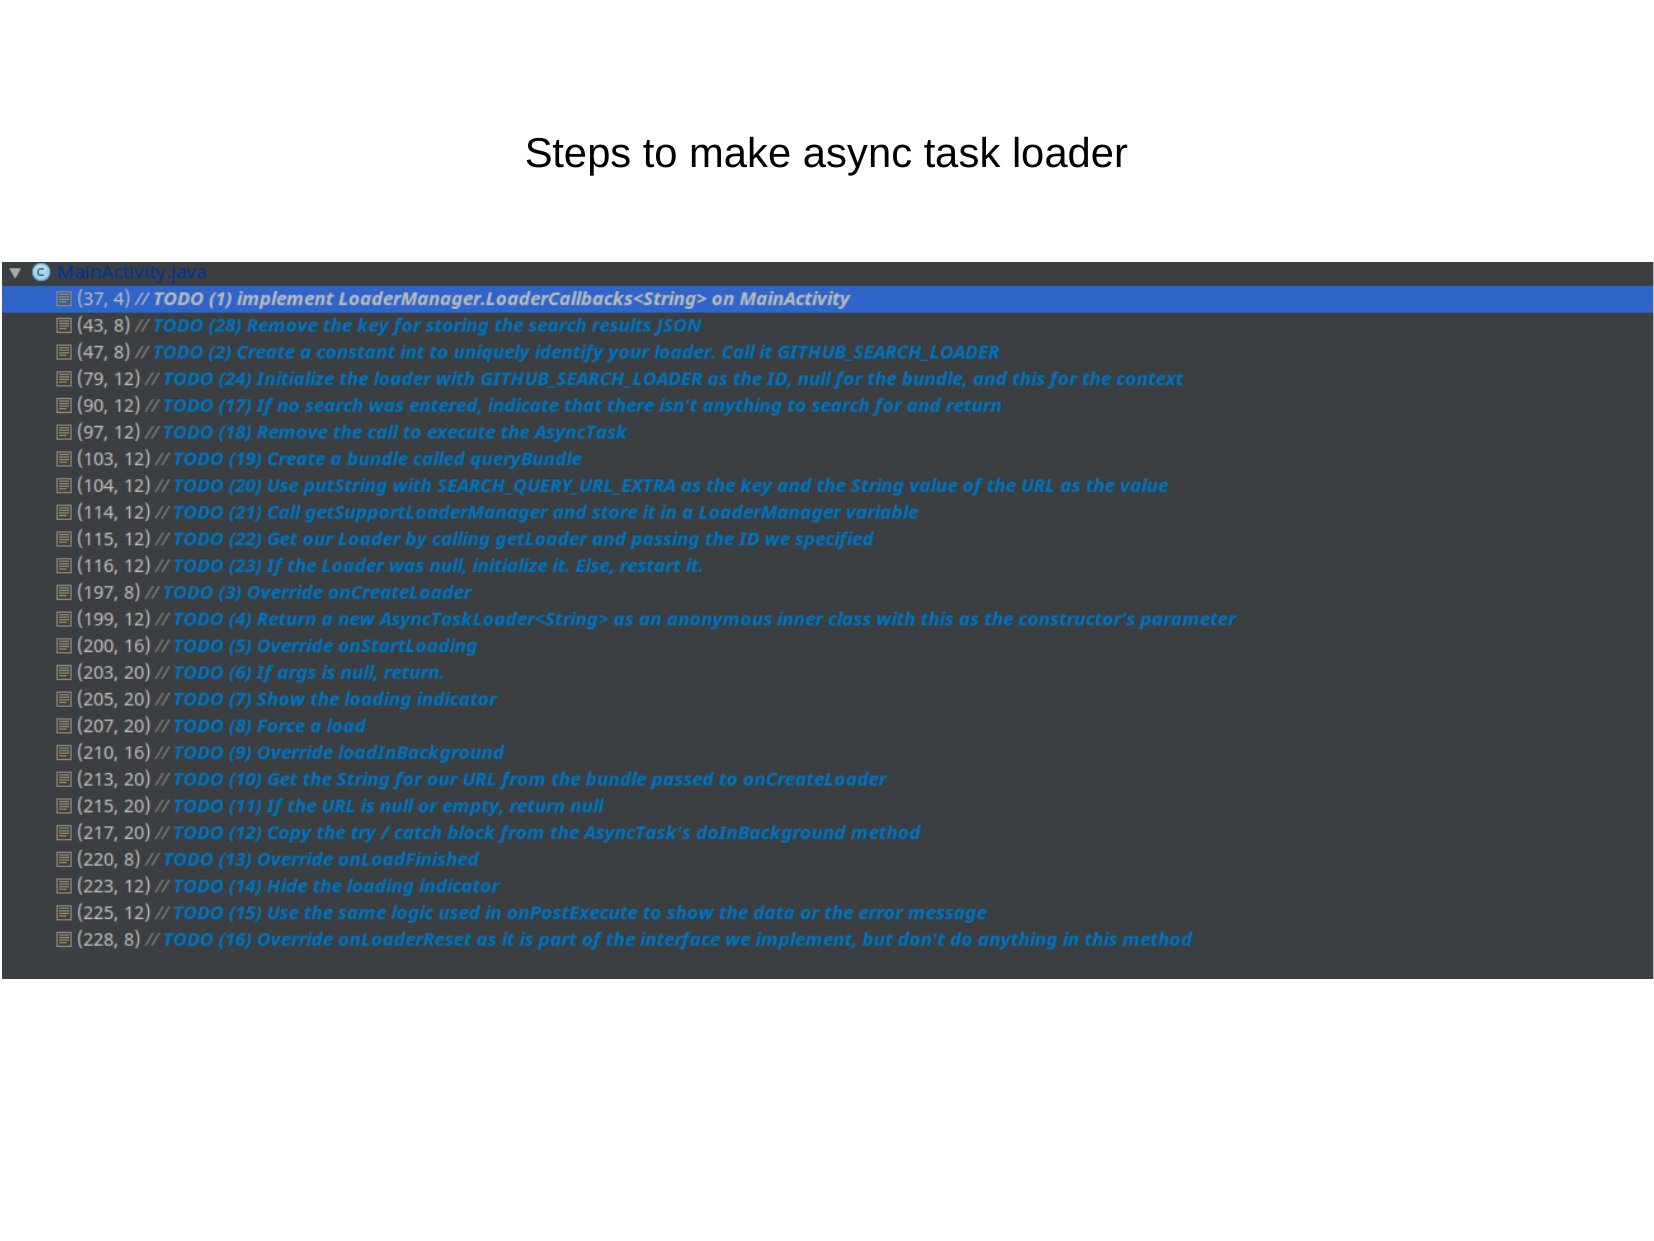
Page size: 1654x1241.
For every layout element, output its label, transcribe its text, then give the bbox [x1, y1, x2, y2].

title Steps to make async task loader [82, 49, 1571, 257]
picture [2, 262, 1654, 979]
